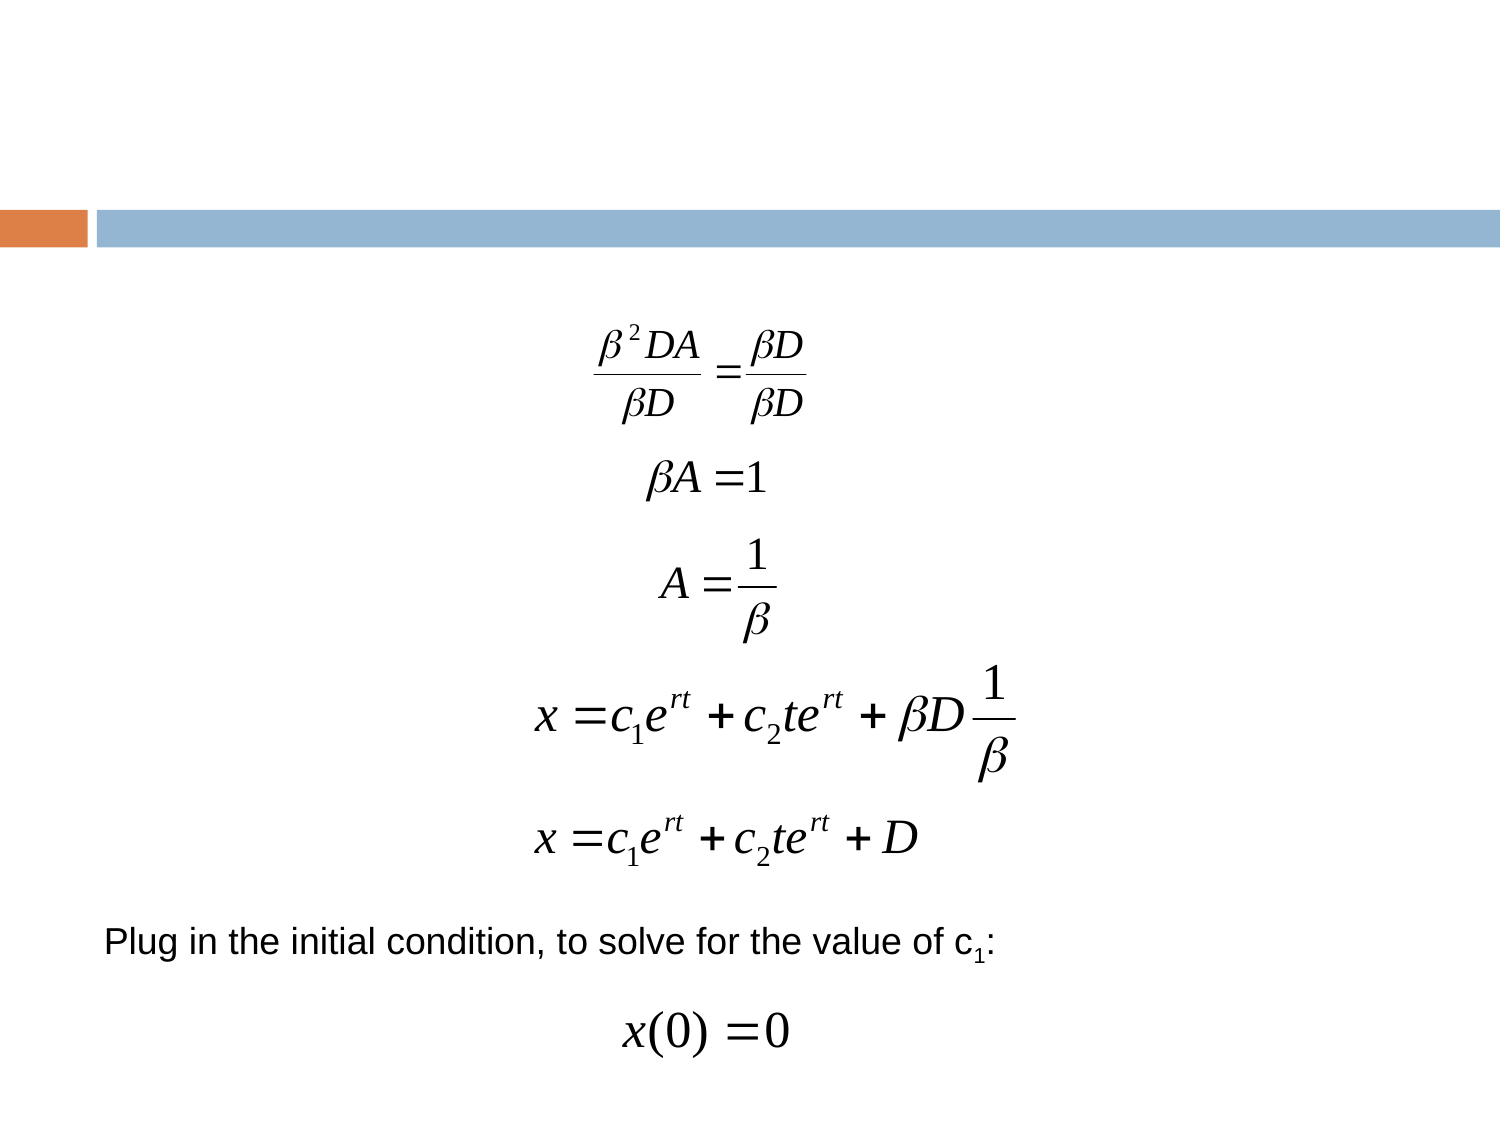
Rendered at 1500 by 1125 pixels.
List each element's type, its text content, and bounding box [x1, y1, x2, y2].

chart [612, 999, 801, 1070]
text_box Plug in the initial condition, to solve for the value of c1: [89, 909, 1022, 976]
chart [525, 525, 1025, 793]
chart [637, 450, 771, 513]
chart [587, 312, 813, 433]
chart [525, 800, 930, 875]
